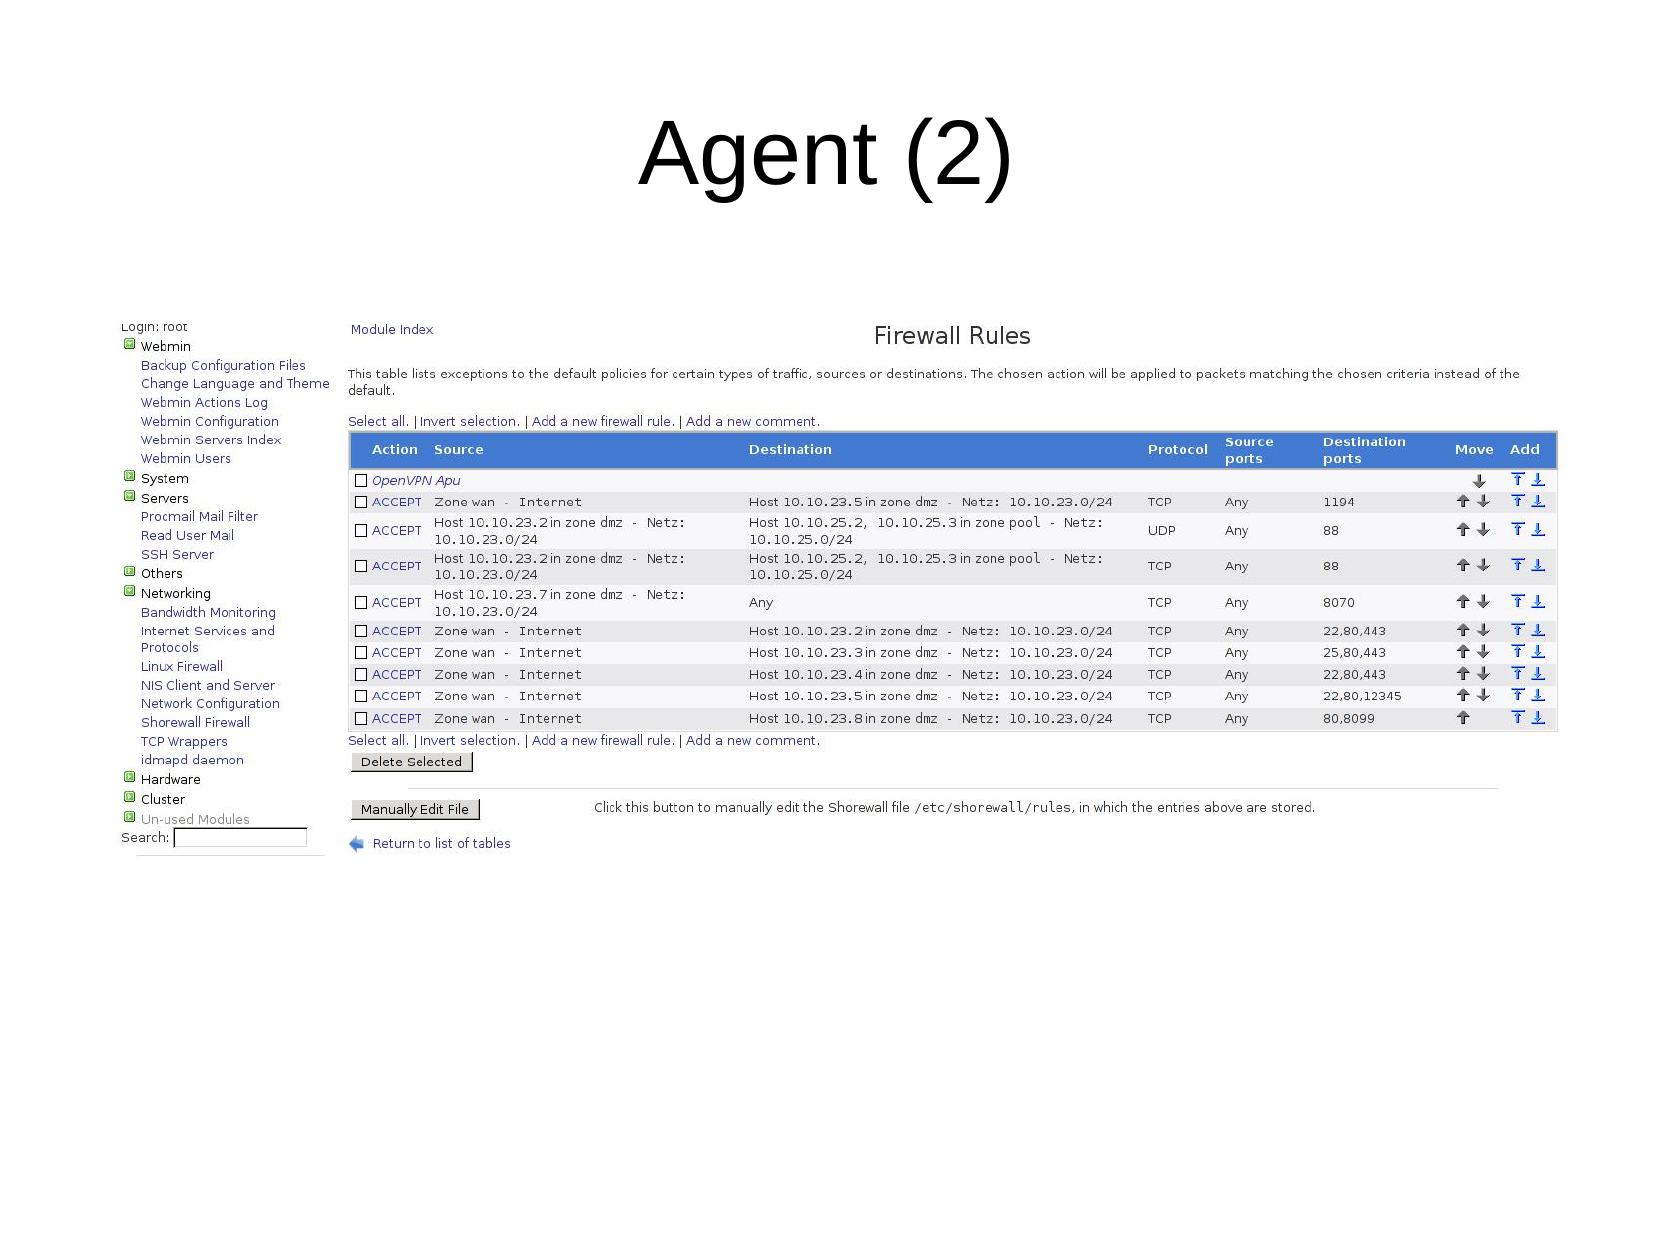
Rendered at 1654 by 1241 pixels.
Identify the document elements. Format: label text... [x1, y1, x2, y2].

title Agent (2) [82, 56, 1571, 250]
picture [117, 324, 1565, 857]
